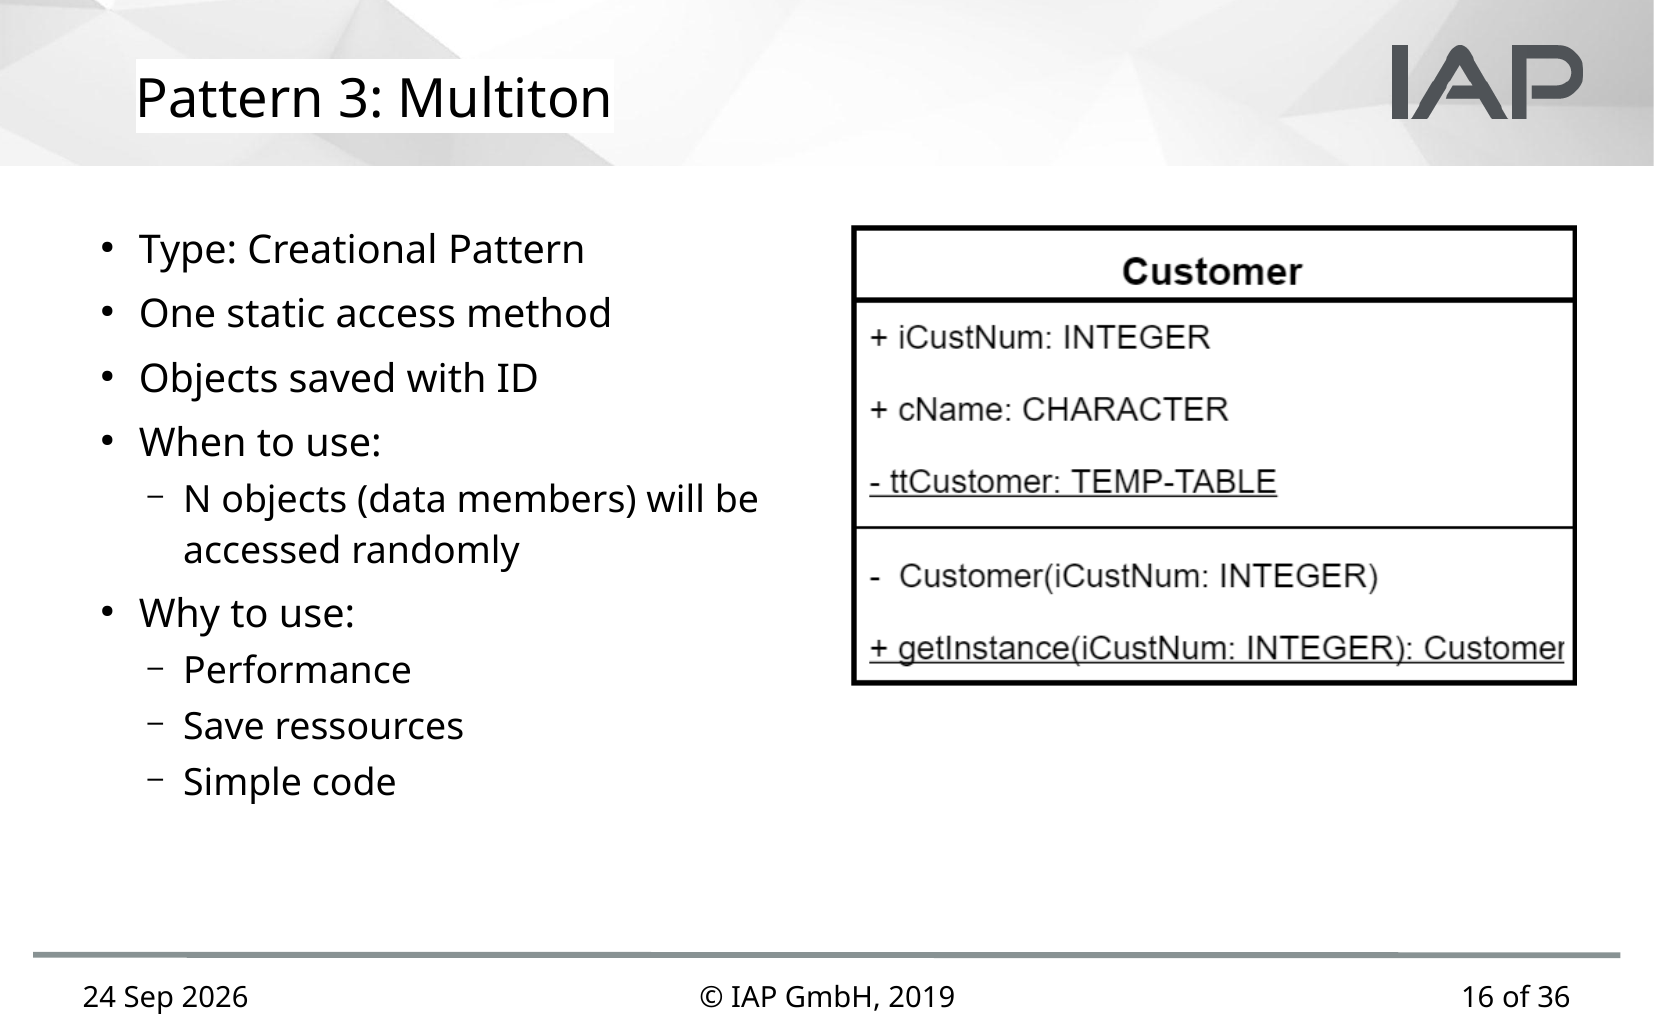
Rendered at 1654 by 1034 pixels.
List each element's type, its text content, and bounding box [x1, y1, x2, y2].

picture [0, 0, 1654, 166]
list Type: Creational Pattern One static access method Objects saved with ID When to use: N objects (data members) will be accessed randomly Why to use: Performance Save ressources Simple code [82, 221, 809, 916]
title Pattern 3: Multiton [135, 41, 1264, 152]
picture [850, 224, 1577, 691]
